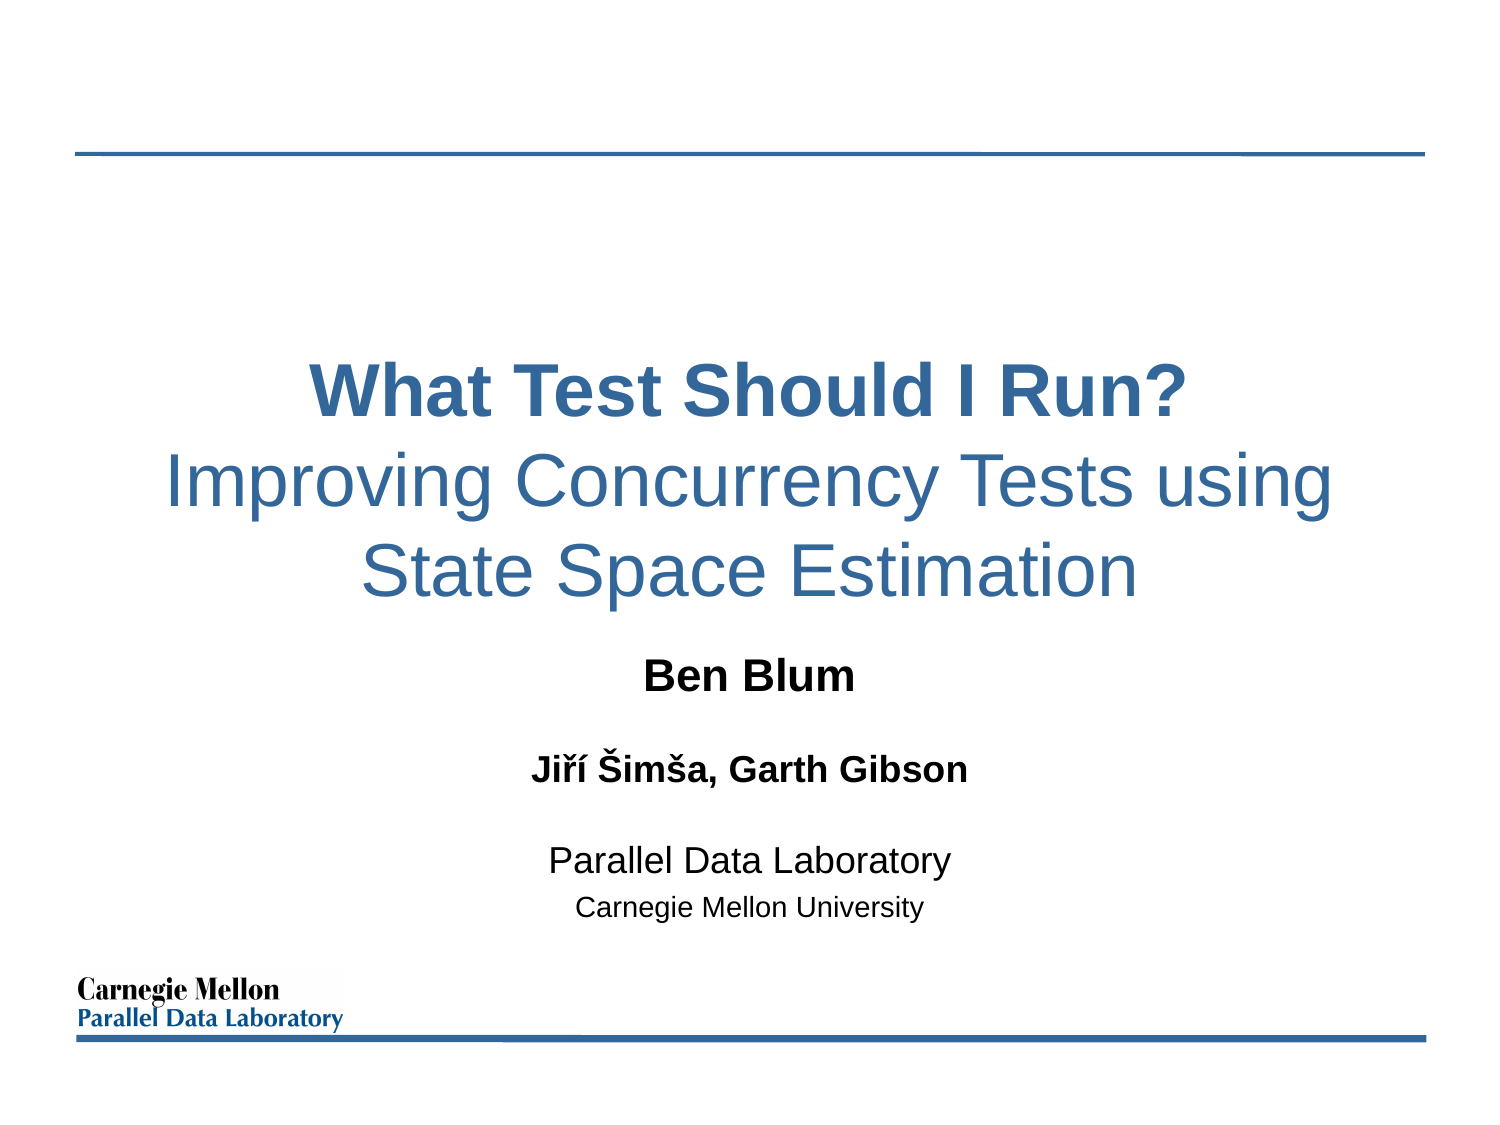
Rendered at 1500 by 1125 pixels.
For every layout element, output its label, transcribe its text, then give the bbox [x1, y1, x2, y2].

picture [77, 968, 343, 1033]
title What Test Should I Run? Improving Concurrency Tests using State Space Estimation [112, 333, 1388, 619]
text_box Jiří Šimša, Garth Gibson Parallel Data Laboratory Carnegie Mellon University [300, 737, 1201, 984]
subtitle Ben Blum [225, 637, 1276, 708]
